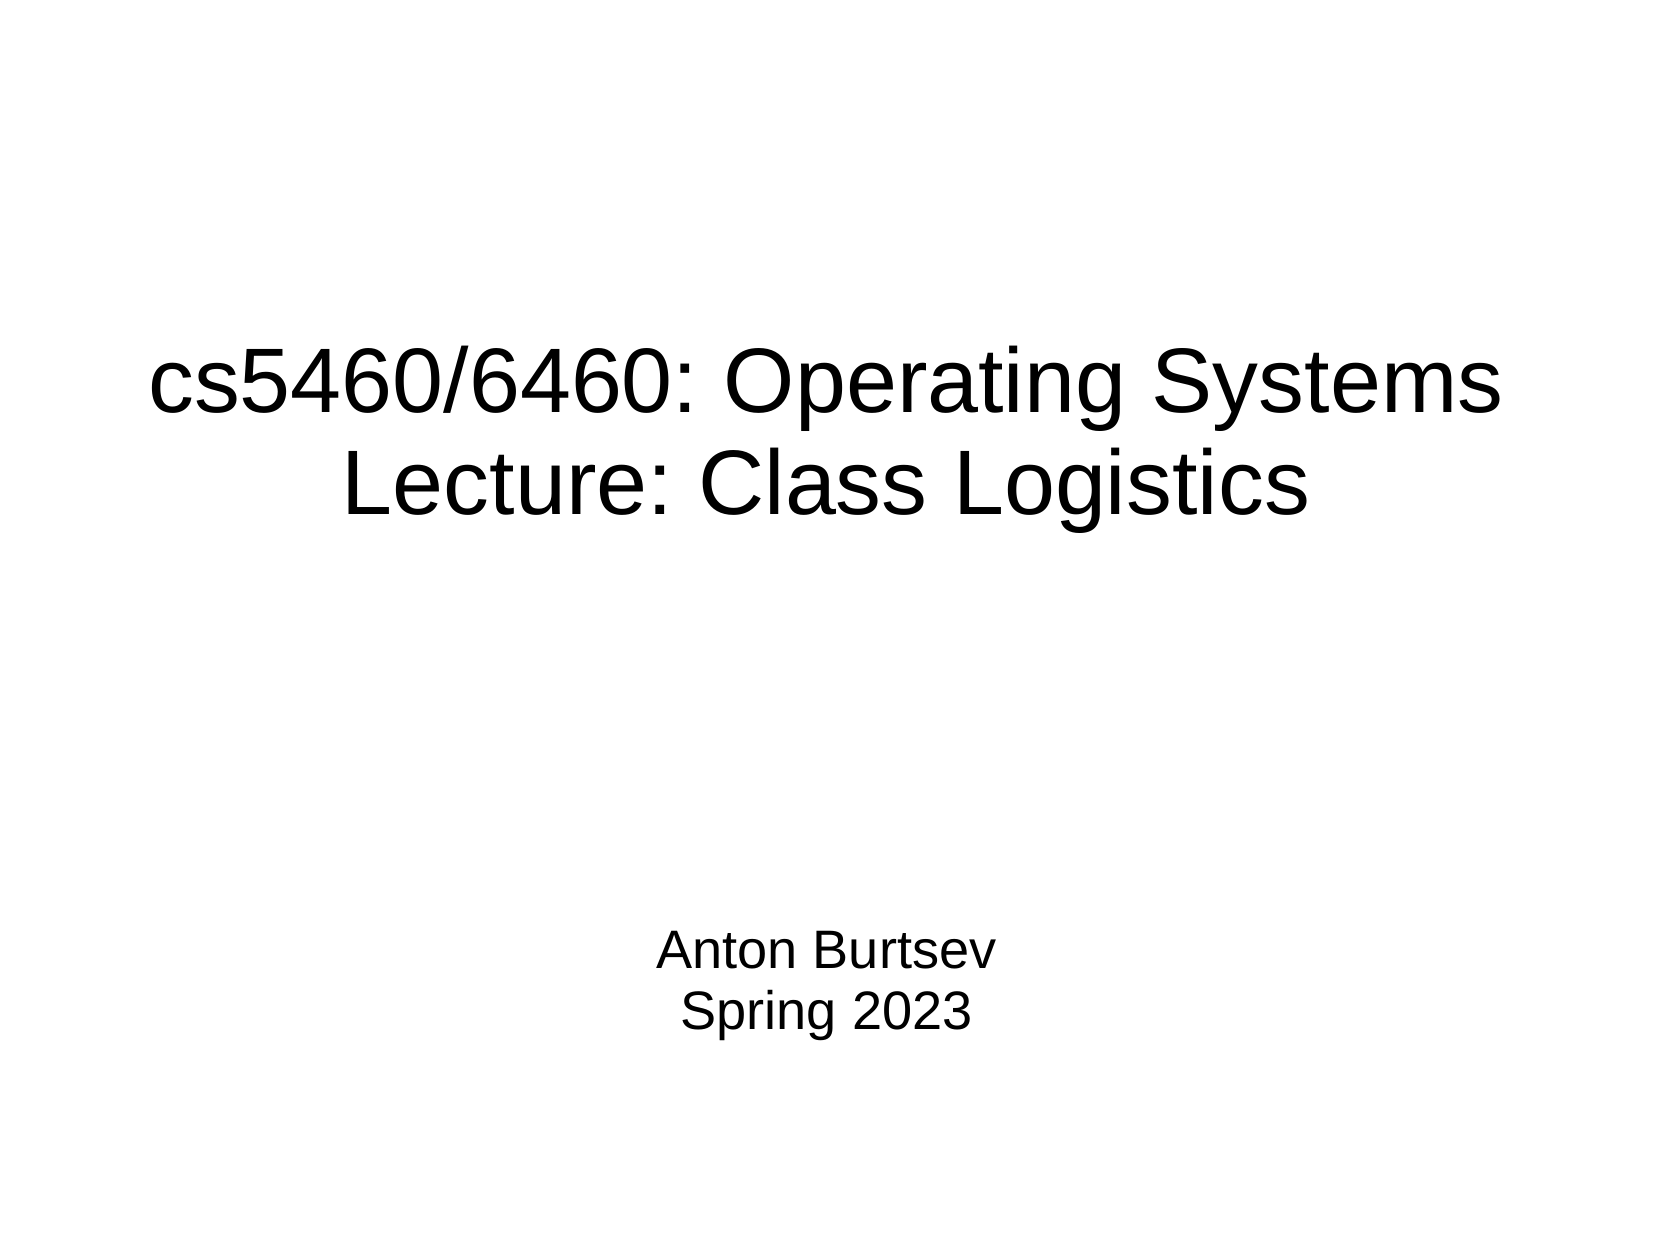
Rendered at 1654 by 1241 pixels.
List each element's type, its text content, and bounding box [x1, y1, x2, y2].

subtitle Anton Burtsev Spring 2023 [82, 637, 1571, 1109]
title cs5460/6460: Operating Systems Lecture: Class Logistics [82, 113, 1571, 637]
